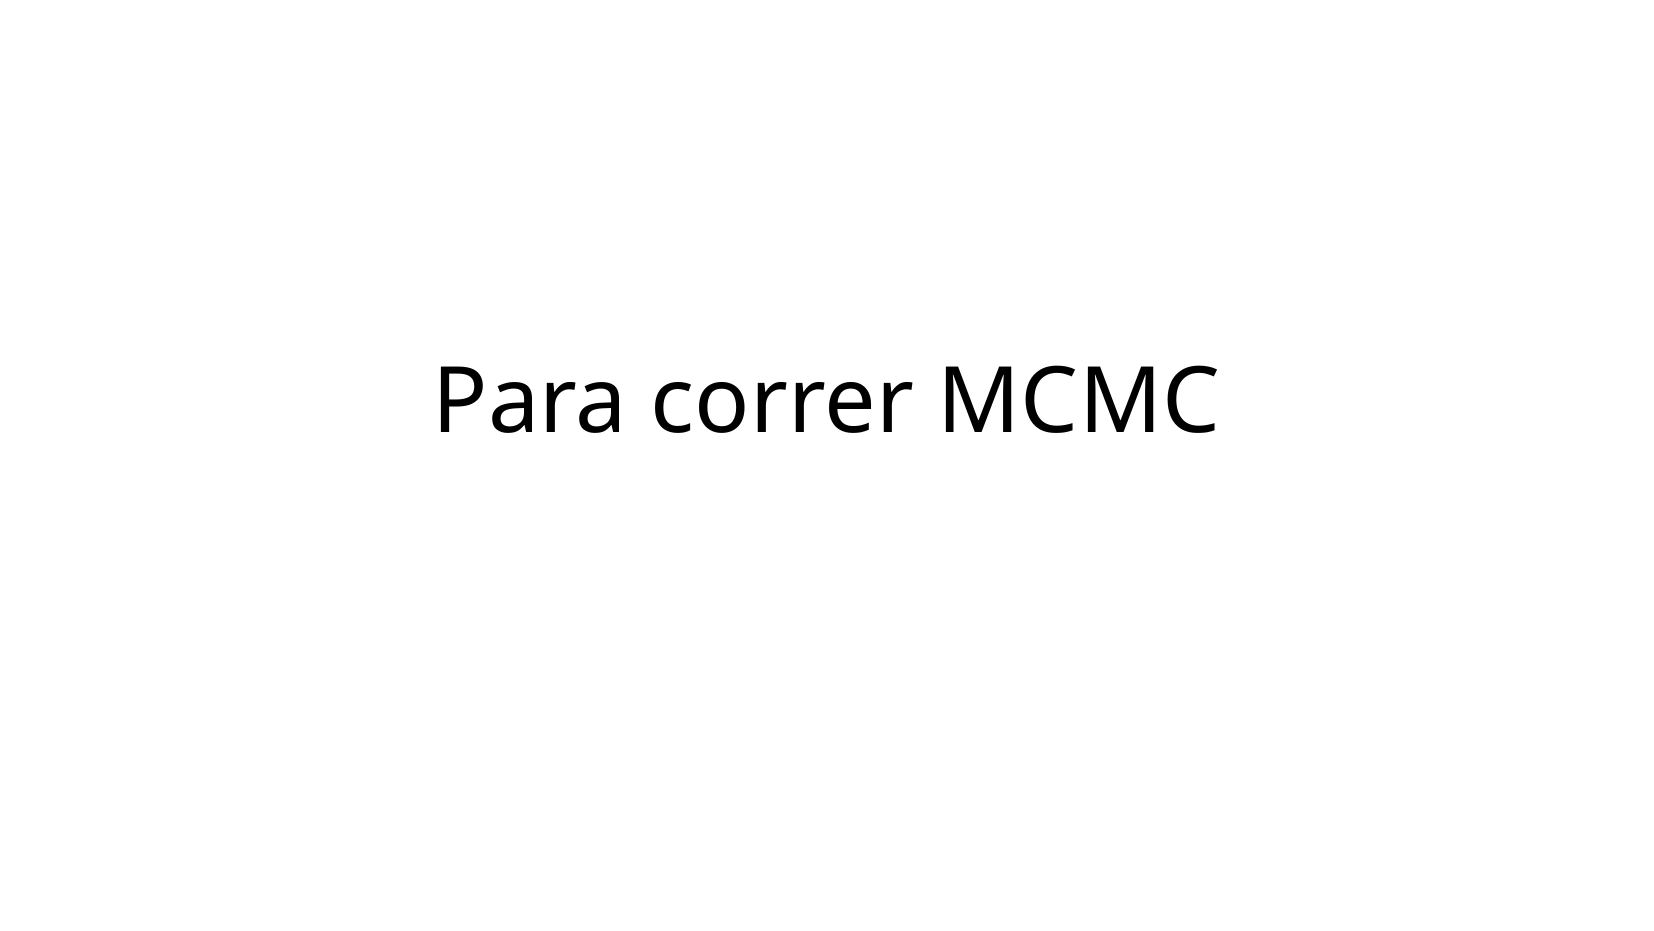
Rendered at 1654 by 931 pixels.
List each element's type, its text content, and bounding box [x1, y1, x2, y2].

subtitle Para correr MCMC [82, 37, 1571, 757]
